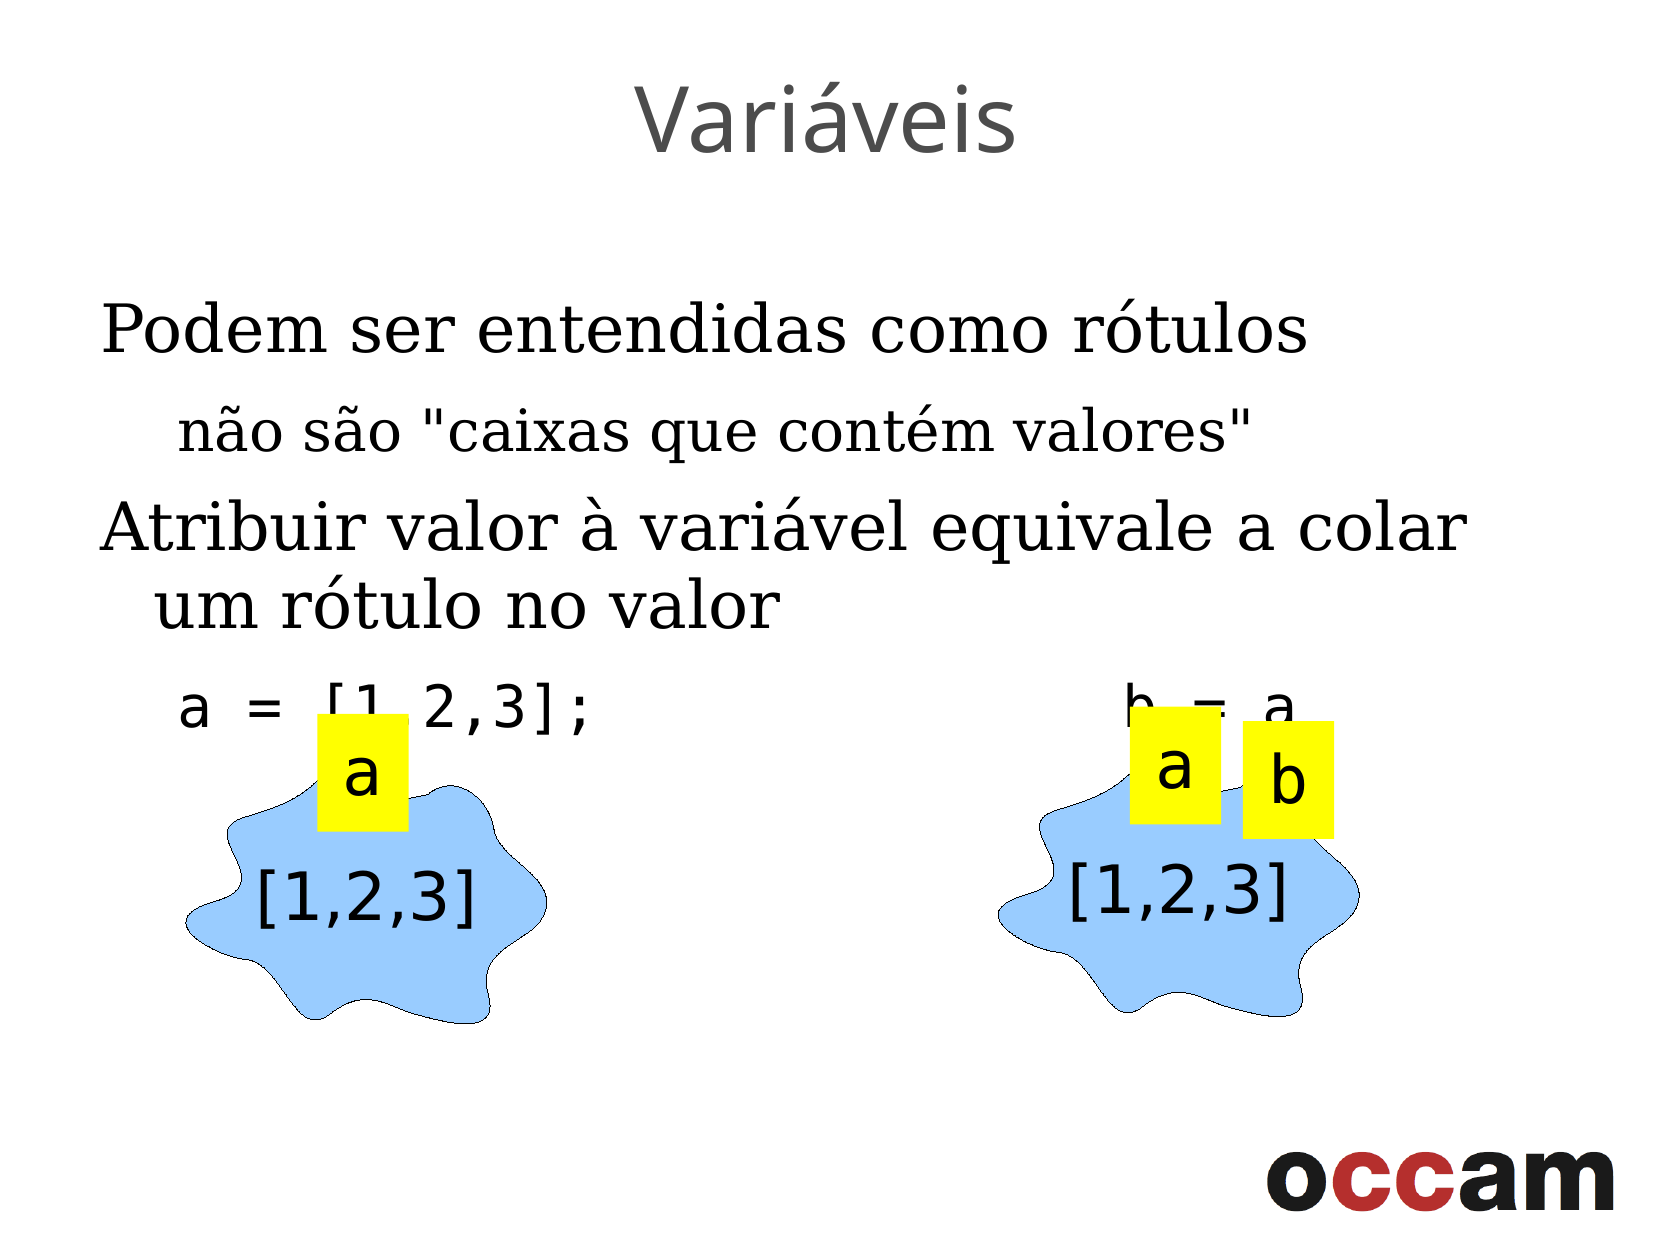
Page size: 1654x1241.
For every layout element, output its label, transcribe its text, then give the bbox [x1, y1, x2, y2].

list [73, 355, 1618, 1137]
text_box [1,2,3] [185, 780, 547, 1024]
list Podem ser entendidas como rótulos não são "caixas que contém valores" Atribuir valor à variável equivale a colar um rótulo no valor a = [1,2,3]; b = a [86, 225, 1576, 355]
picture [1237, 1122, 1643, 1241]
text_box a [1129, 706, 1222, 825]
title Variáveis [75, 17, 1564, 226]
text_box b [1242, 721, 1335, 839]
text_box a [317, 713, 409, 832]
text_box [1,2,3] [998, 774, 1360, 1017]
